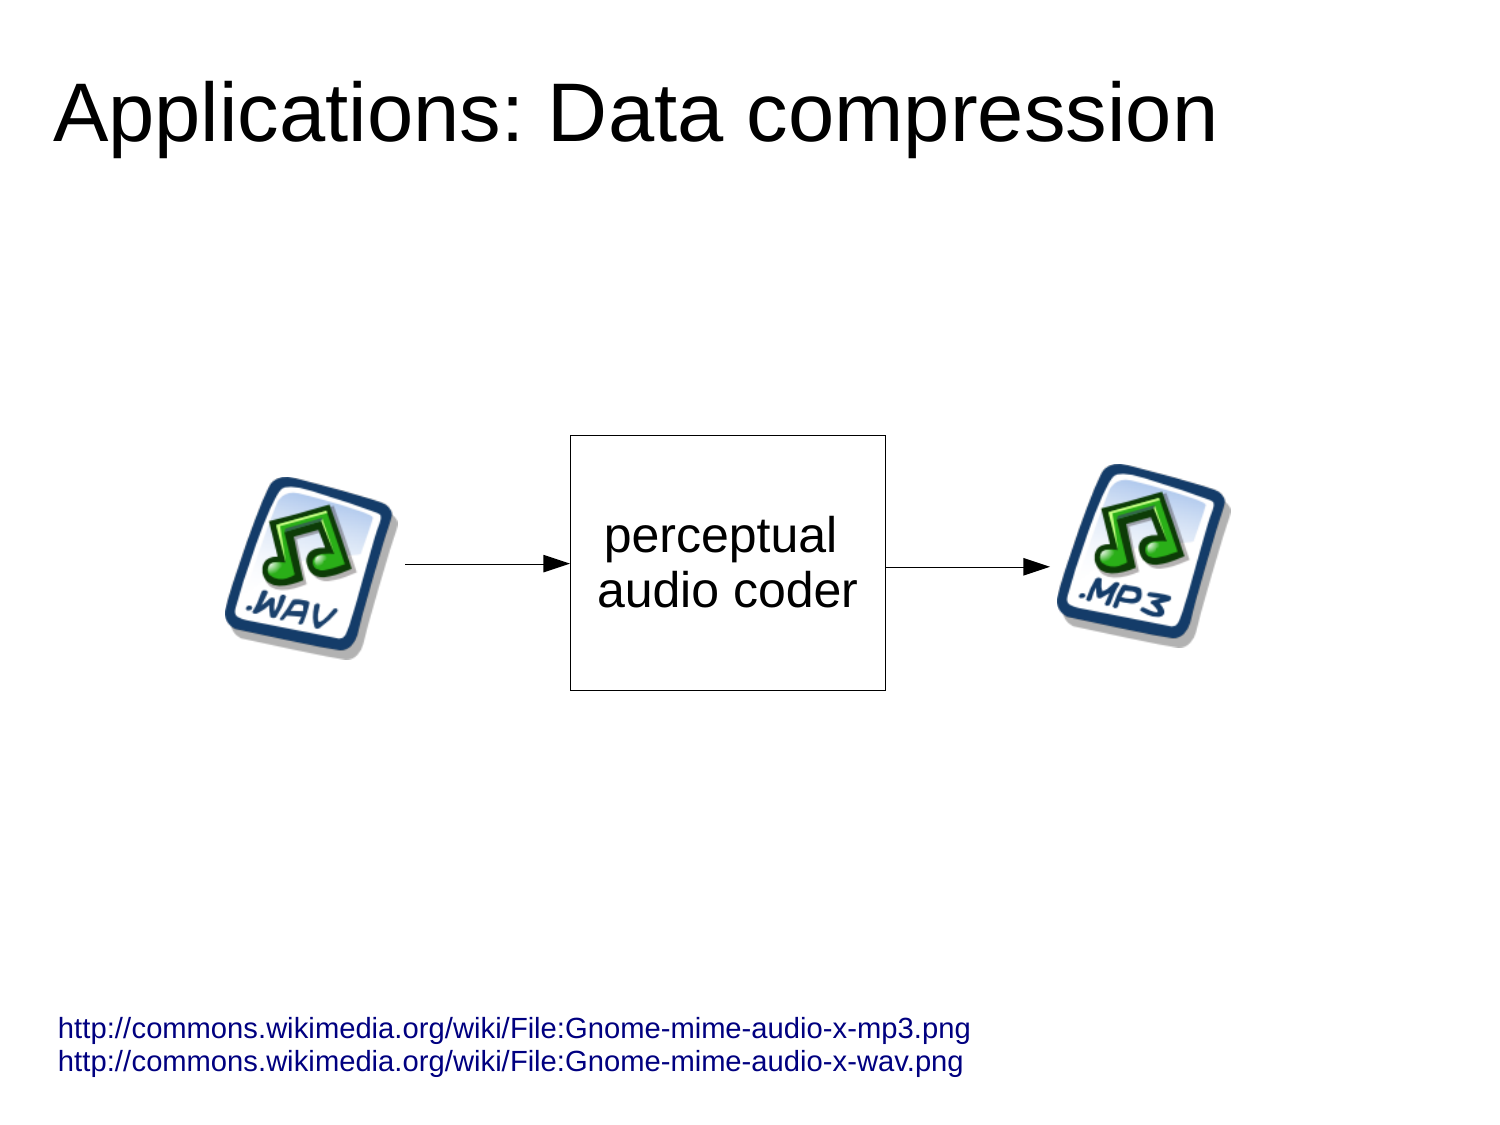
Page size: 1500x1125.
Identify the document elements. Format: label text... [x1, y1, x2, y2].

title Applications: Data compression [53, 18, 1403, 207]
text_box perceptual audio coder [570, 435, 886, 691]
picture [225, 477, 398, 661]
picture [1057, 464, 1231, 648]
text_box http://commons.wikimedia.org/wiki/File:Gnome-mime-audio-x-mp3.png http://commons.wikimedia.org/wiki/File:Gnome-mime-audio-x-wav.png [43, 1005, 985, 1086]
